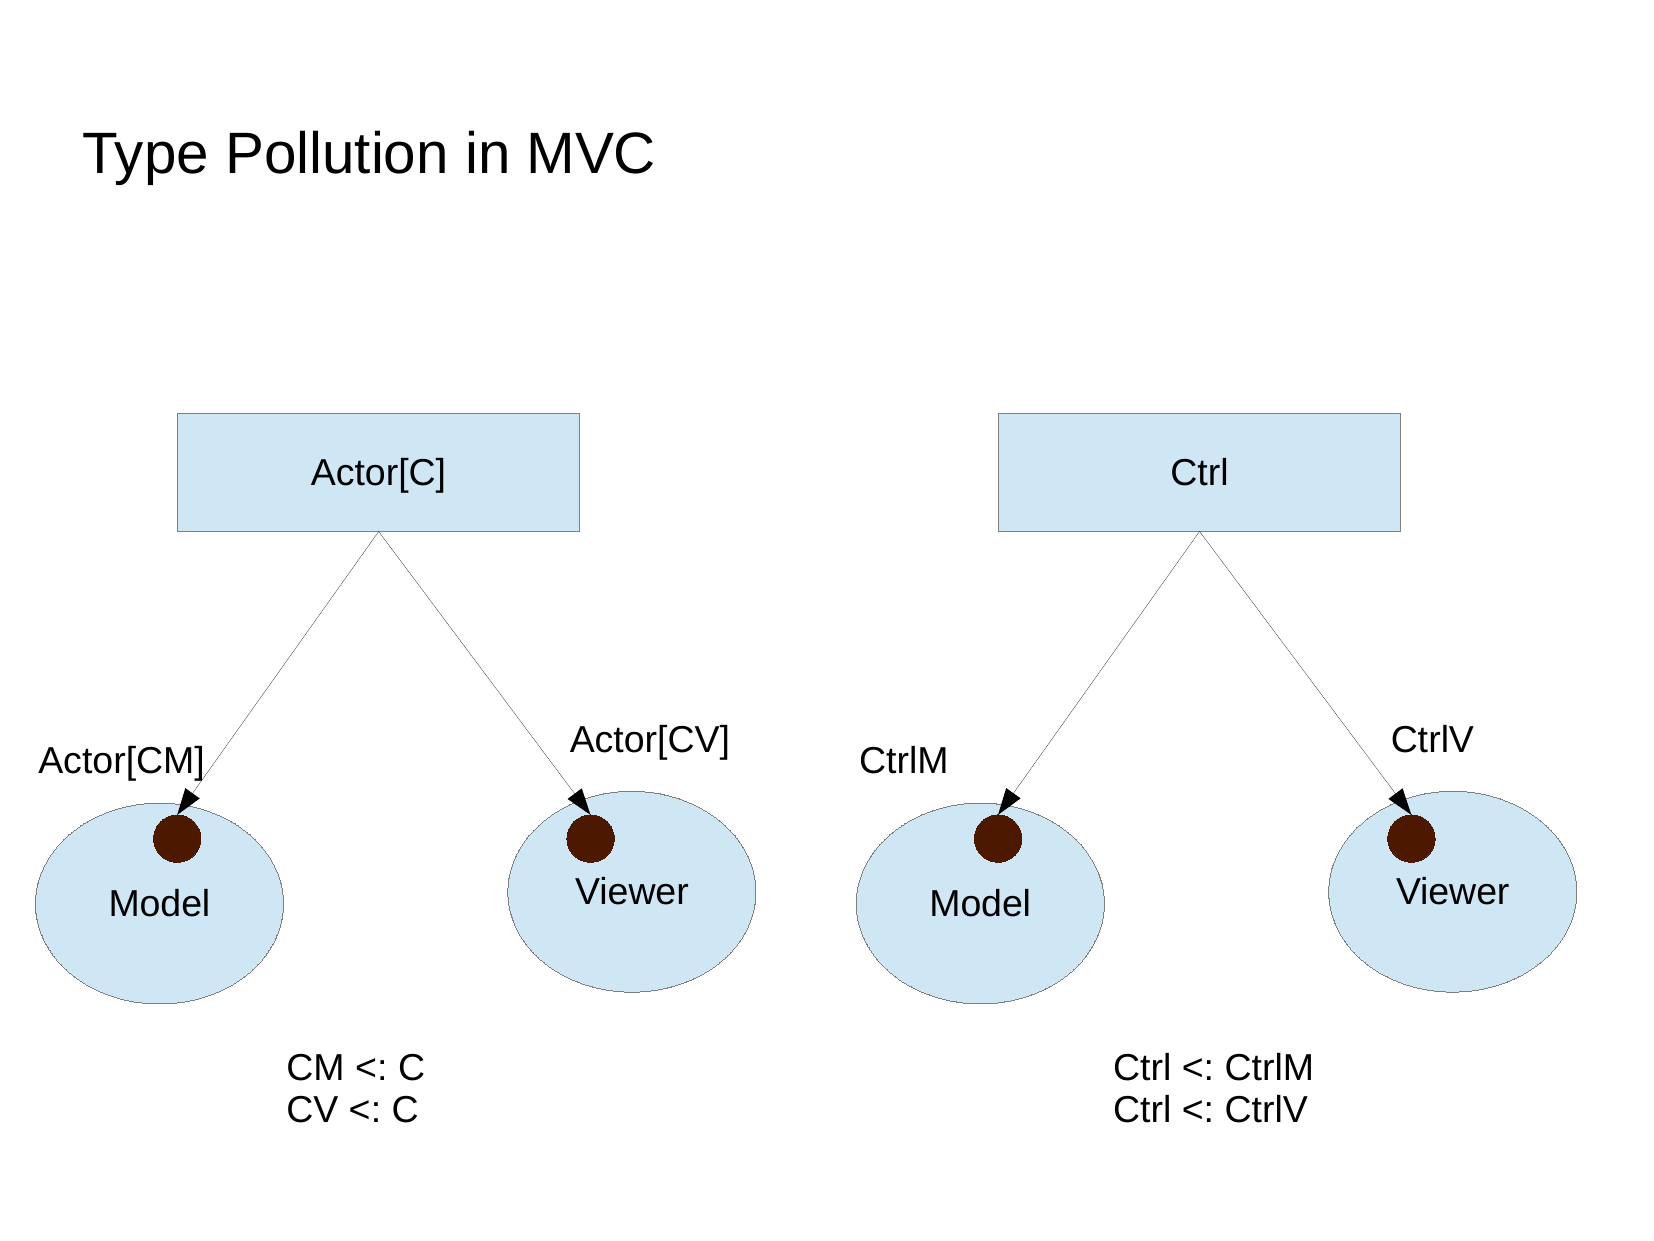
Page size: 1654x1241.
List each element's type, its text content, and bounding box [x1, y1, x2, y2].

text_box [153, 814, 201, 863]
text_box [566, 814, 615, 863]
text_box Model [35, 803, 284, 1004]
text_box Viewer [507, 791, 756, 993]
text_box [974, 814, 1022, 863]
text_box Ctrl <: CtrlM Ctrl <: CtrlV [1098, 1039, 1359, 1150]
text_box CtrlV [1375, 710, 1613, 768]
text_box Viewer [1328, 791, 1577, 993]
title Type Pollution in MVC [82, 49, 1571, 257]
text_box Actor[CM] [23, 732, 260, 790]
text_box Model [856, 803, 1105, 1004]
text_box Ctrl [998, 413, 1401, 532]
text_box CM <: C CV <: C [271, 1039, 473, 1162]
text_box Actor[C] [177, 413, 580, 532]
text_box CtrlM [844, 732, 1081, 790]
text_box [1387, 814, 1436, 863]
text_box Actor[CV] [555, 710, 792, 768]
